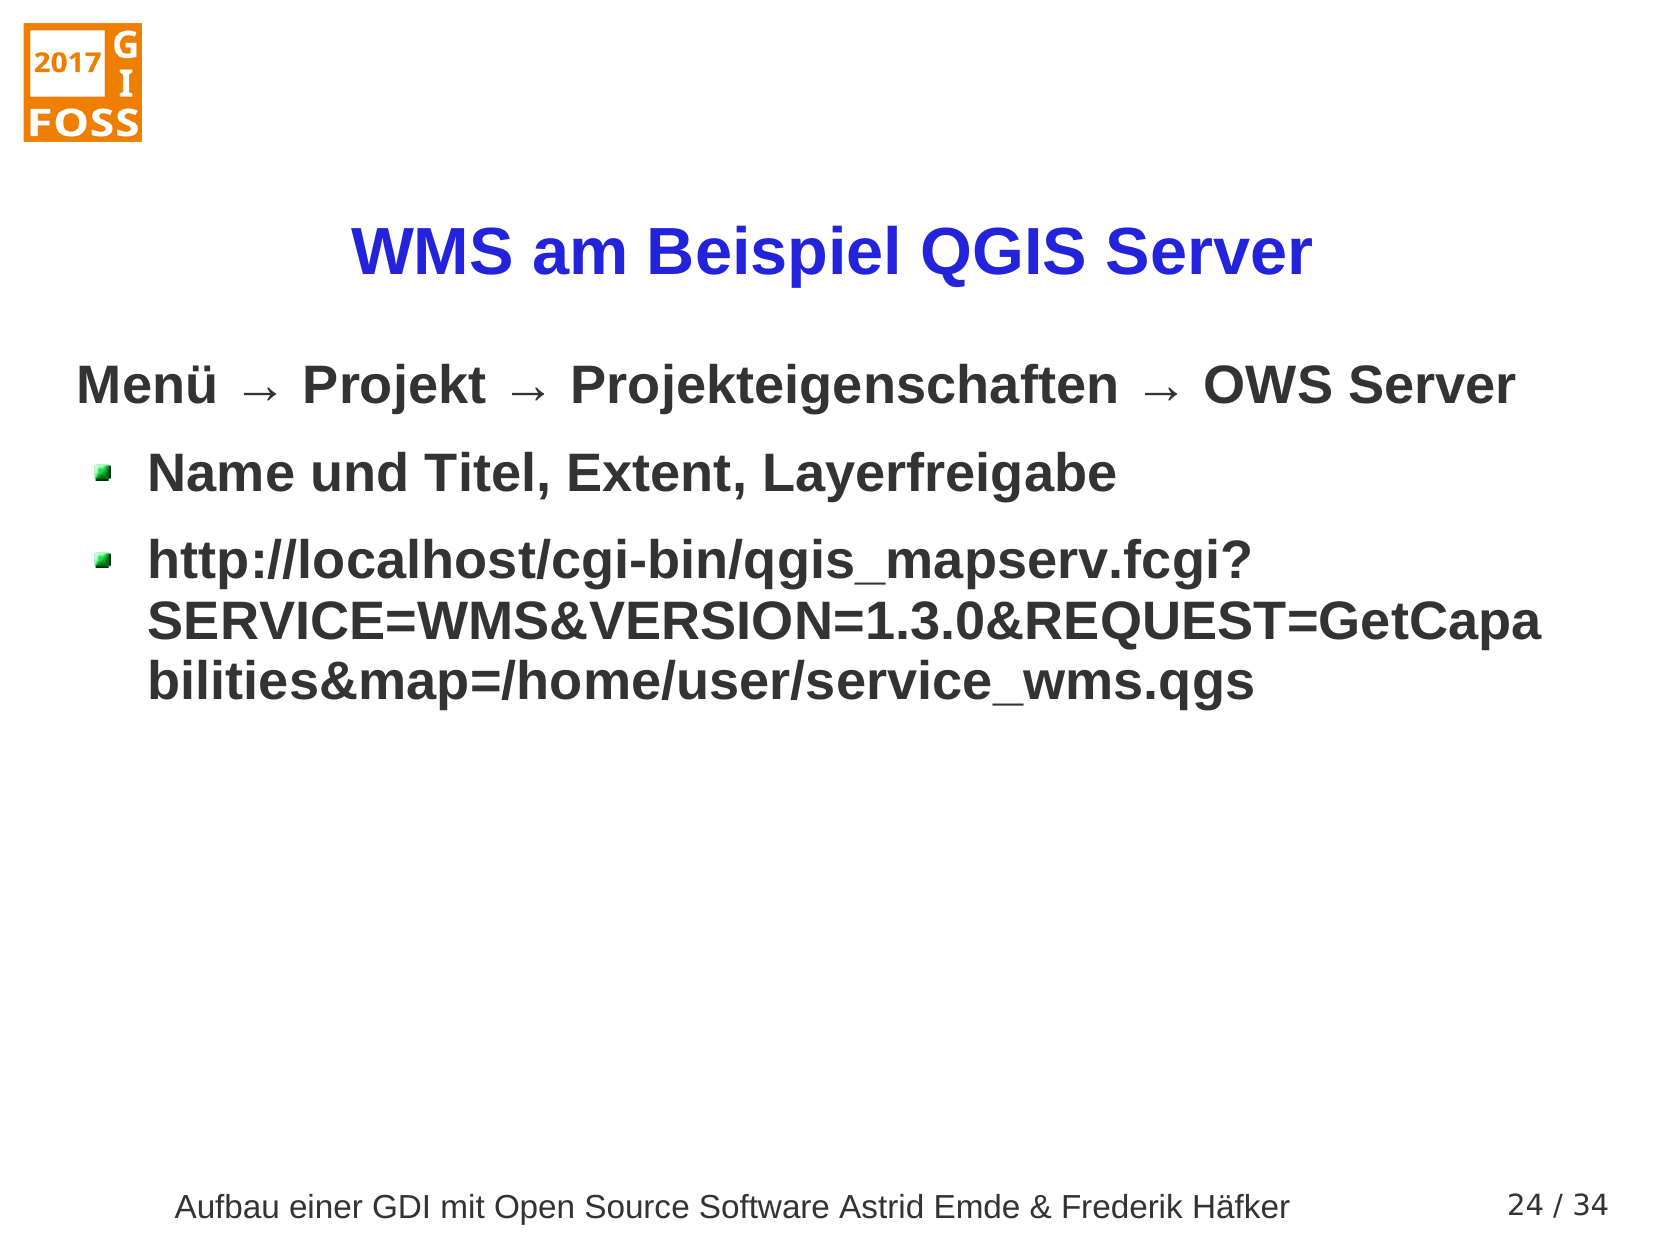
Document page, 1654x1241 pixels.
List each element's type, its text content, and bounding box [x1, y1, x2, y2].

title WMS am Beispiel QGIS Server [88, 177, 1577, 325]
picture [23, 23, 142, 142]
list Menü → Projekt → Projekteigenschaften → OWS Server Name und Titel, Extent, Layerfreigabe http://localhost/cgi-bin/qgis_mapserv.fcgi?SERVICE=WMS&VERSION=1.3.0&REQUEST=GetCapabilities&map=/home/user/service_wms.qgs [76, 354, 1565, 1173]
